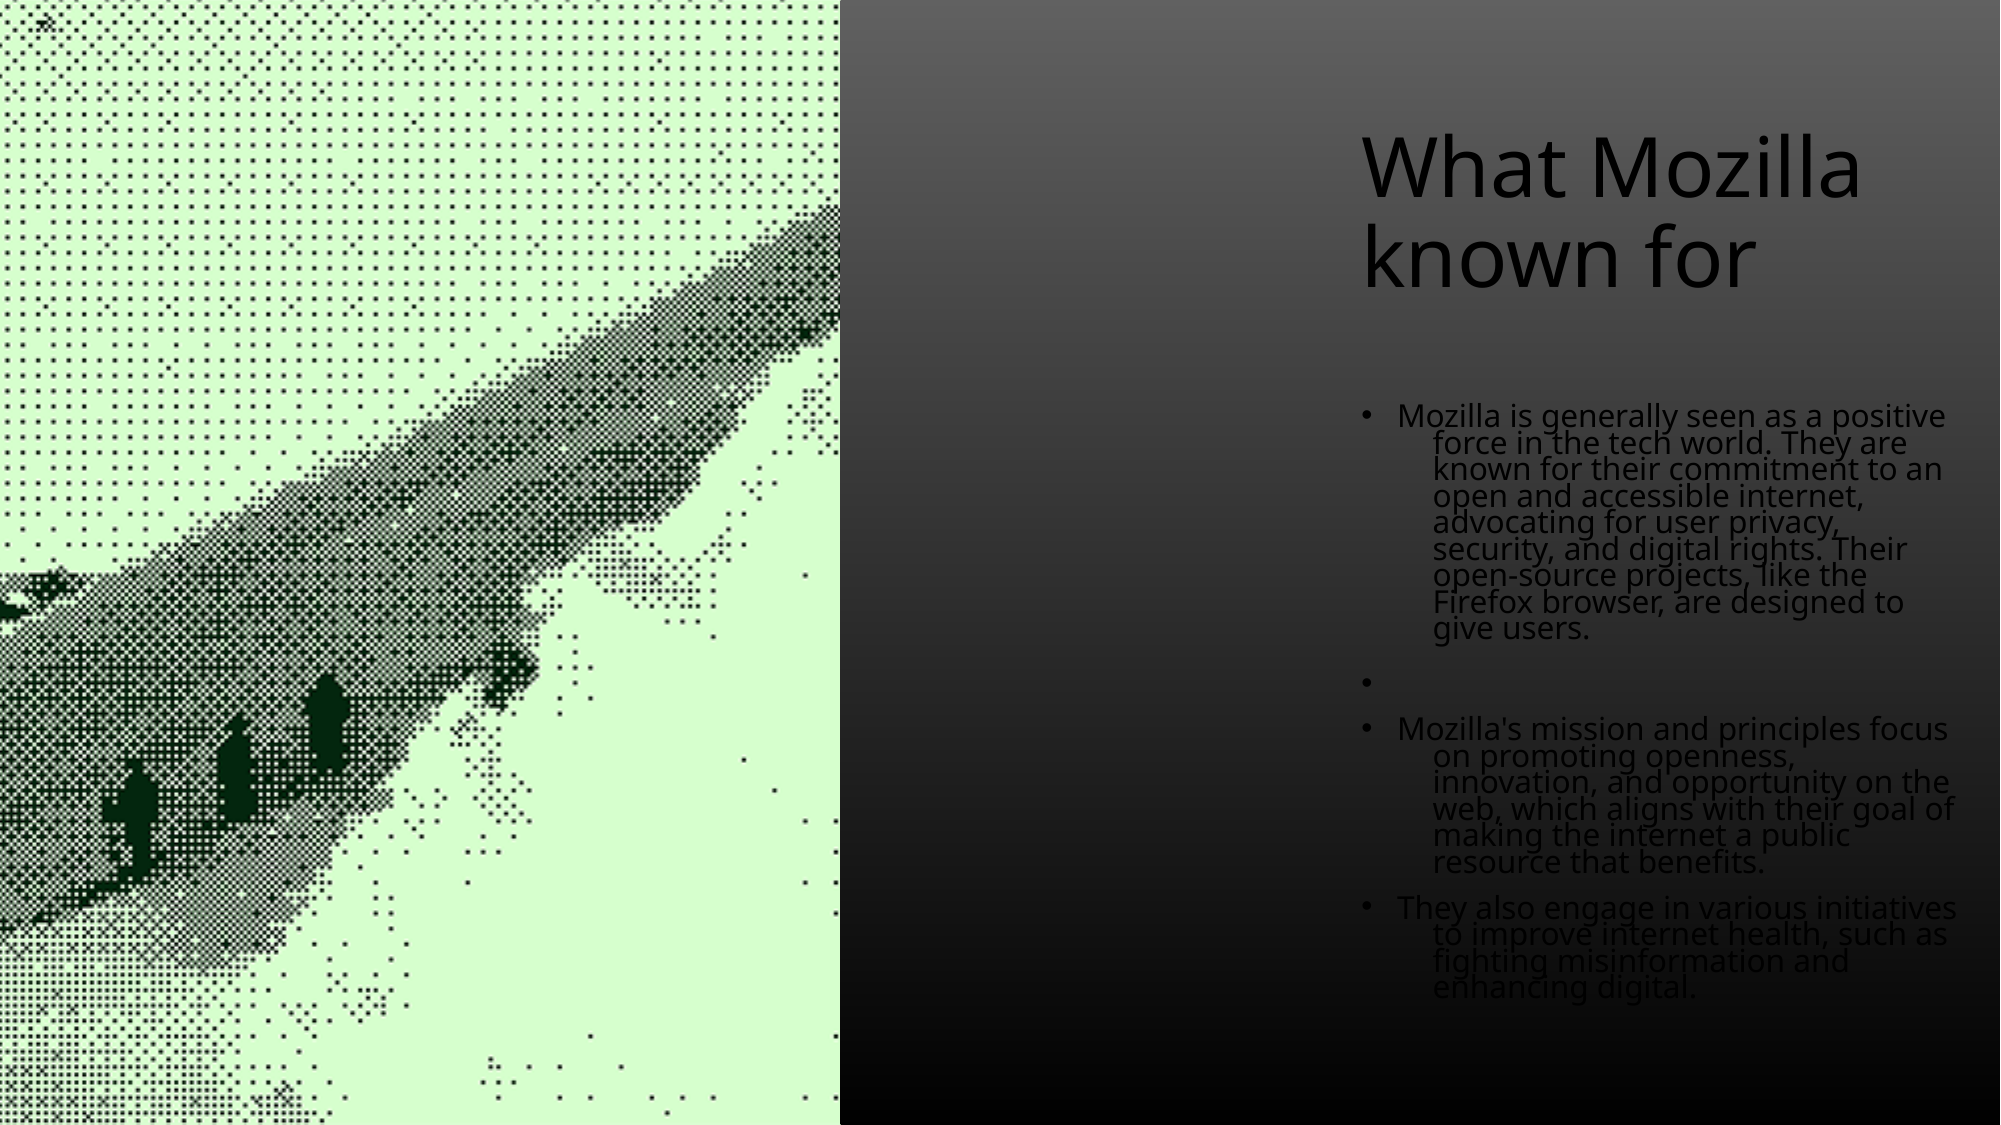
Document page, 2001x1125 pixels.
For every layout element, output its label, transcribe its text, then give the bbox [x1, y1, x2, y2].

picture [0, 0, 841, 1125]
text_box [841, 0, 2000, 1125]
title What Mozilla known for [1346, 59, 1974, 372]
list Mozilla is generally seen as a positive force in the tech world. They are known for their commitment to an open and accessible internet, advocating for user privacy, security, and digital rights. Their open-source projects, like the Firefox browser, are designed to give users. Mozilla's mission and principles focus on promoting openness, innovation, and opportunity on the web, which aligns with their goal of making the internet a public resource that benefits. They also engage in various initiatives to improve internet health, such as fighting misinformation and enhancing digital. [1346, 399, 1974, 1014]
